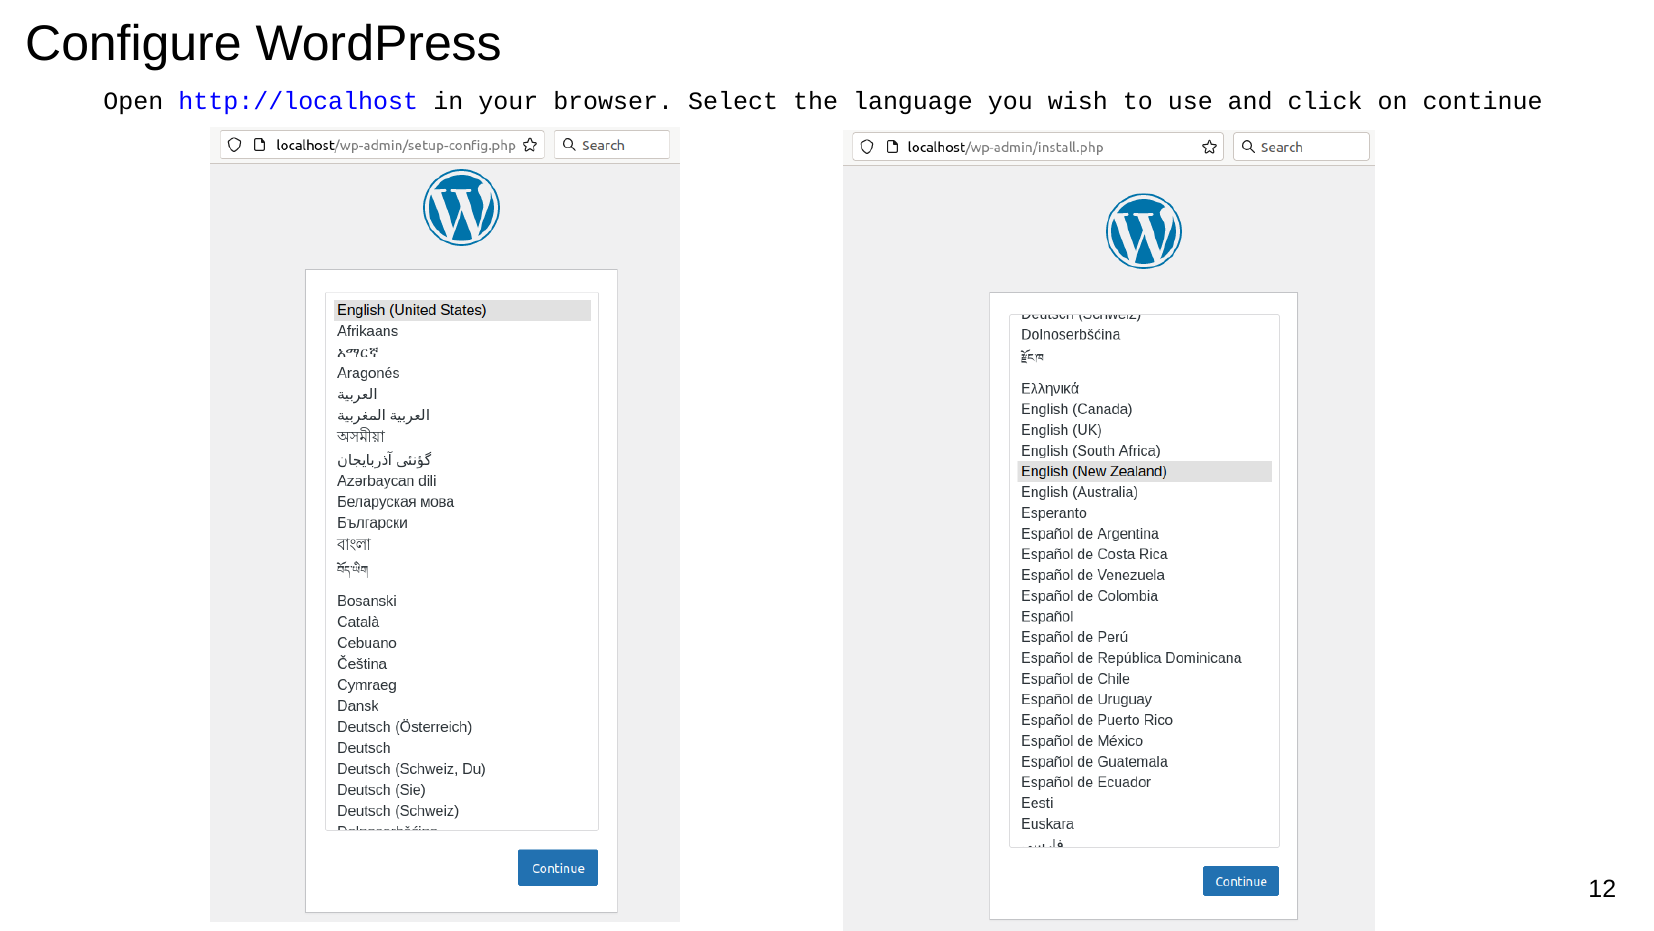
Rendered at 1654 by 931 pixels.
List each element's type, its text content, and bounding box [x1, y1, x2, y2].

text_box <number> [1573, 867, 1636, 911]
picture [843, 130, 1375, 931]
picture [210, 127, 680, 922]
subtitle Configure WordPress [25, 15, 1629, 72]
text_box Open http://localhost in your browser. Select the language you wish to use and click on continue [88, 80, 1631, 821]
